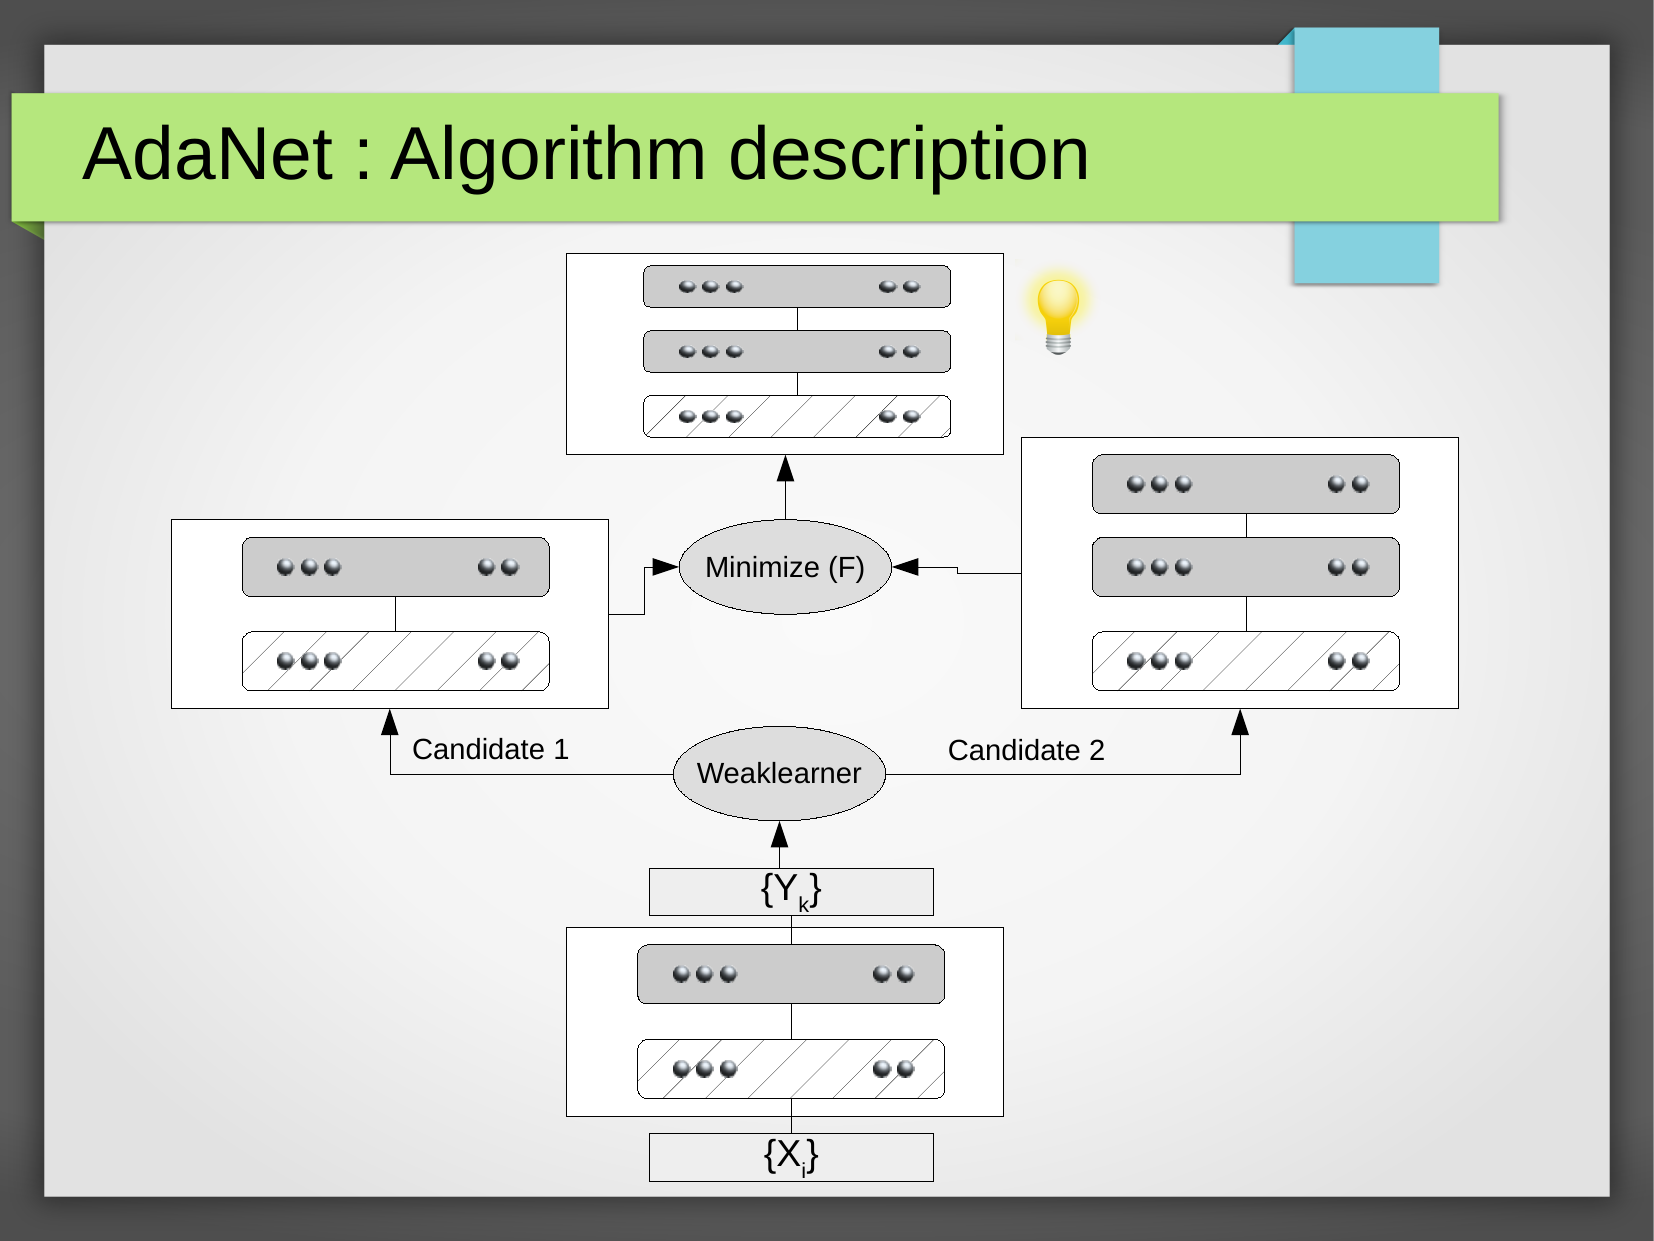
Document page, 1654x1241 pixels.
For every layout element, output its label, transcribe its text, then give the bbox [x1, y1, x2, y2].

text_box Weaklearner [673, 726, 886, 821]
text_box {Yk} [649, 868, 934, 916]
text_box {Xi} [649, 1133, 934, 1182]
text_box [1021, 437, 1459, 709]
title AdaNet : Algorithm description [82, 94, 1264, 213]
text_box [566, 927, 1004, 1117]
text_box Candidate 2 [933, 726, 1121, 774]
text_box [566, 253, 1004, 455]
text_box Minimize (F) [679, 519, 892, 615]
picture [0, 0, 1654, 1241]
text_box Candidate 1 [397, 726, 585, 774]
text_box [171, 519, 609, 709]
